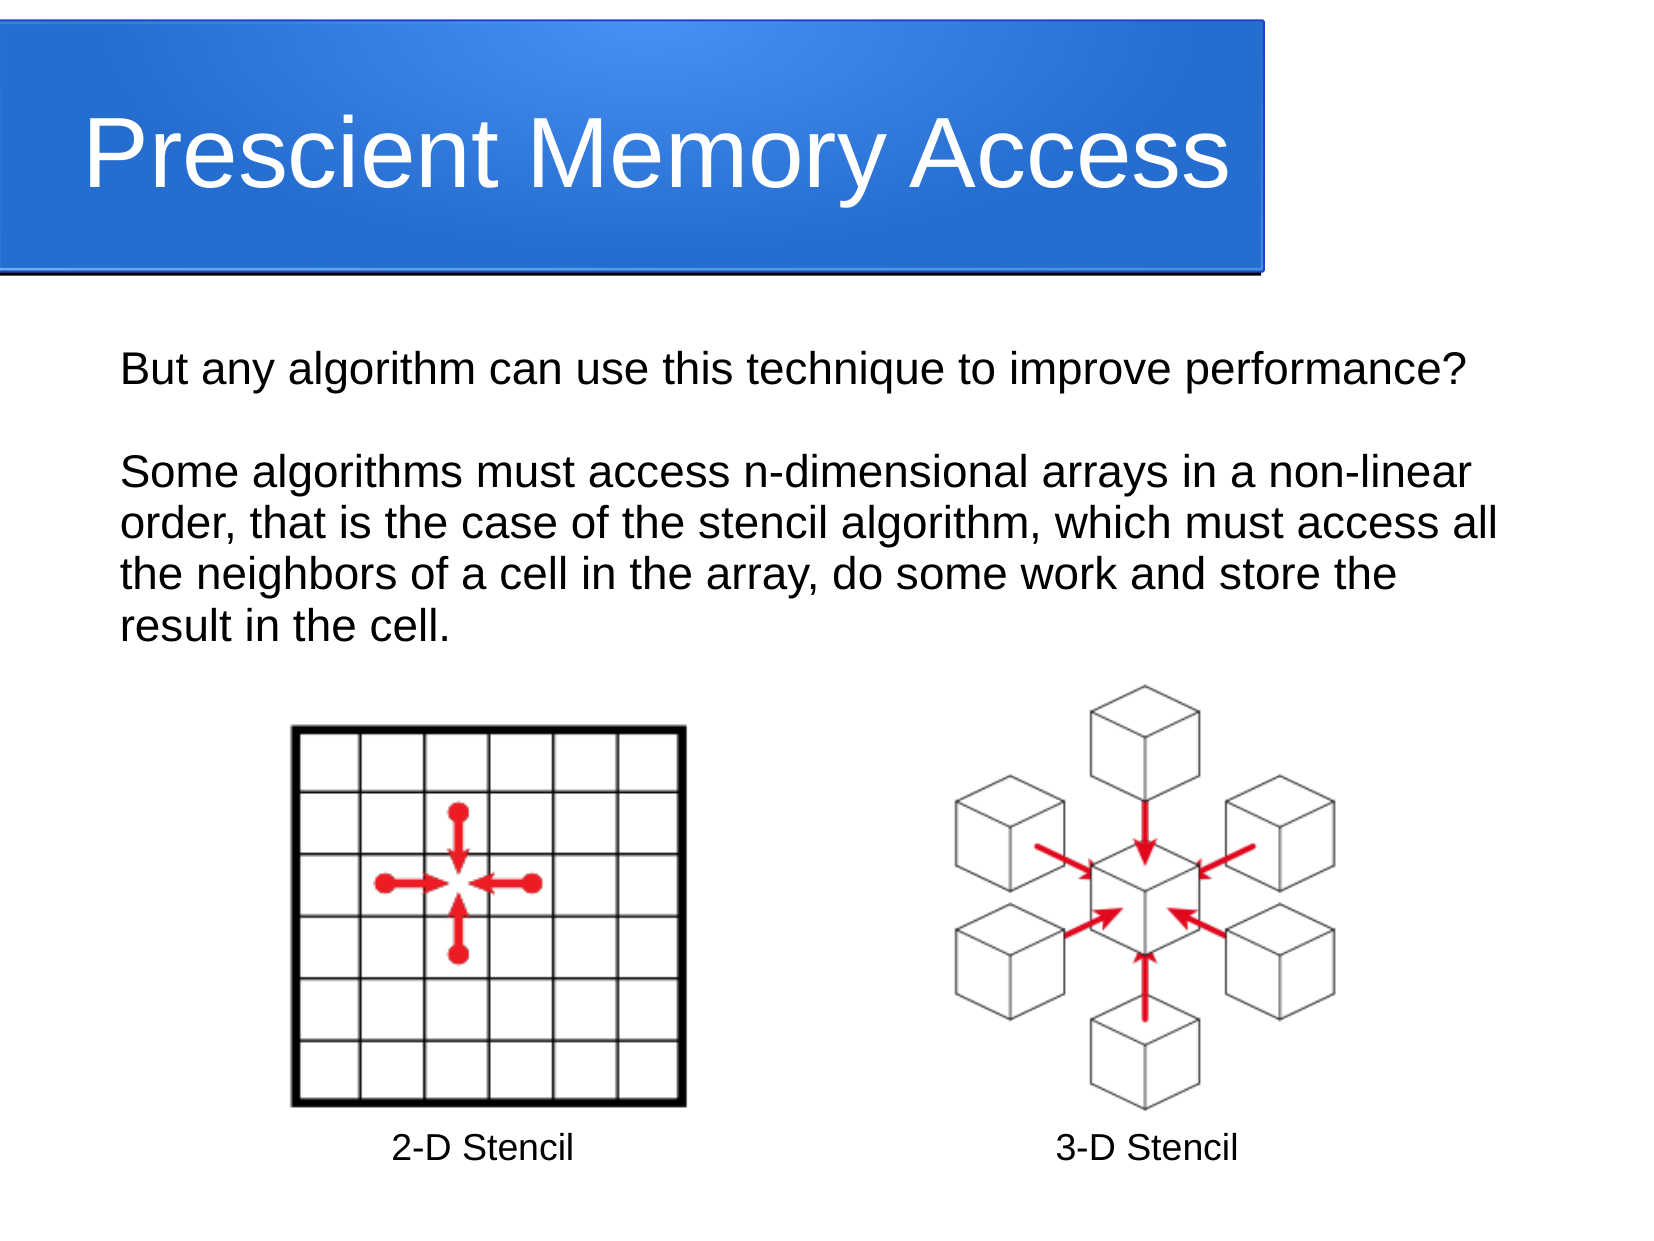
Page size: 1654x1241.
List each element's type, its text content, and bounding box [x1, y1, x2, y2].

picture [269, 704, 705, 1126]
picture [950, 680, 1341, 1116]
text_box 3-D Stencil [1040, 1119, 1266, 1176]
text_box 2-D Stencil [376, 1119, 602, 1176]
title Prescient Memory Access [82, 49, 1250, 257]
text_box But any algorithm can use this technique to improve performance? Some algorithms must access n-dimensional arrays in a non-linear order, that is the case of the stencil algorithm, which must access all the neighbors of a cell in the array, do some work and store the result in the cell. [105, 335, 1519, 659]
